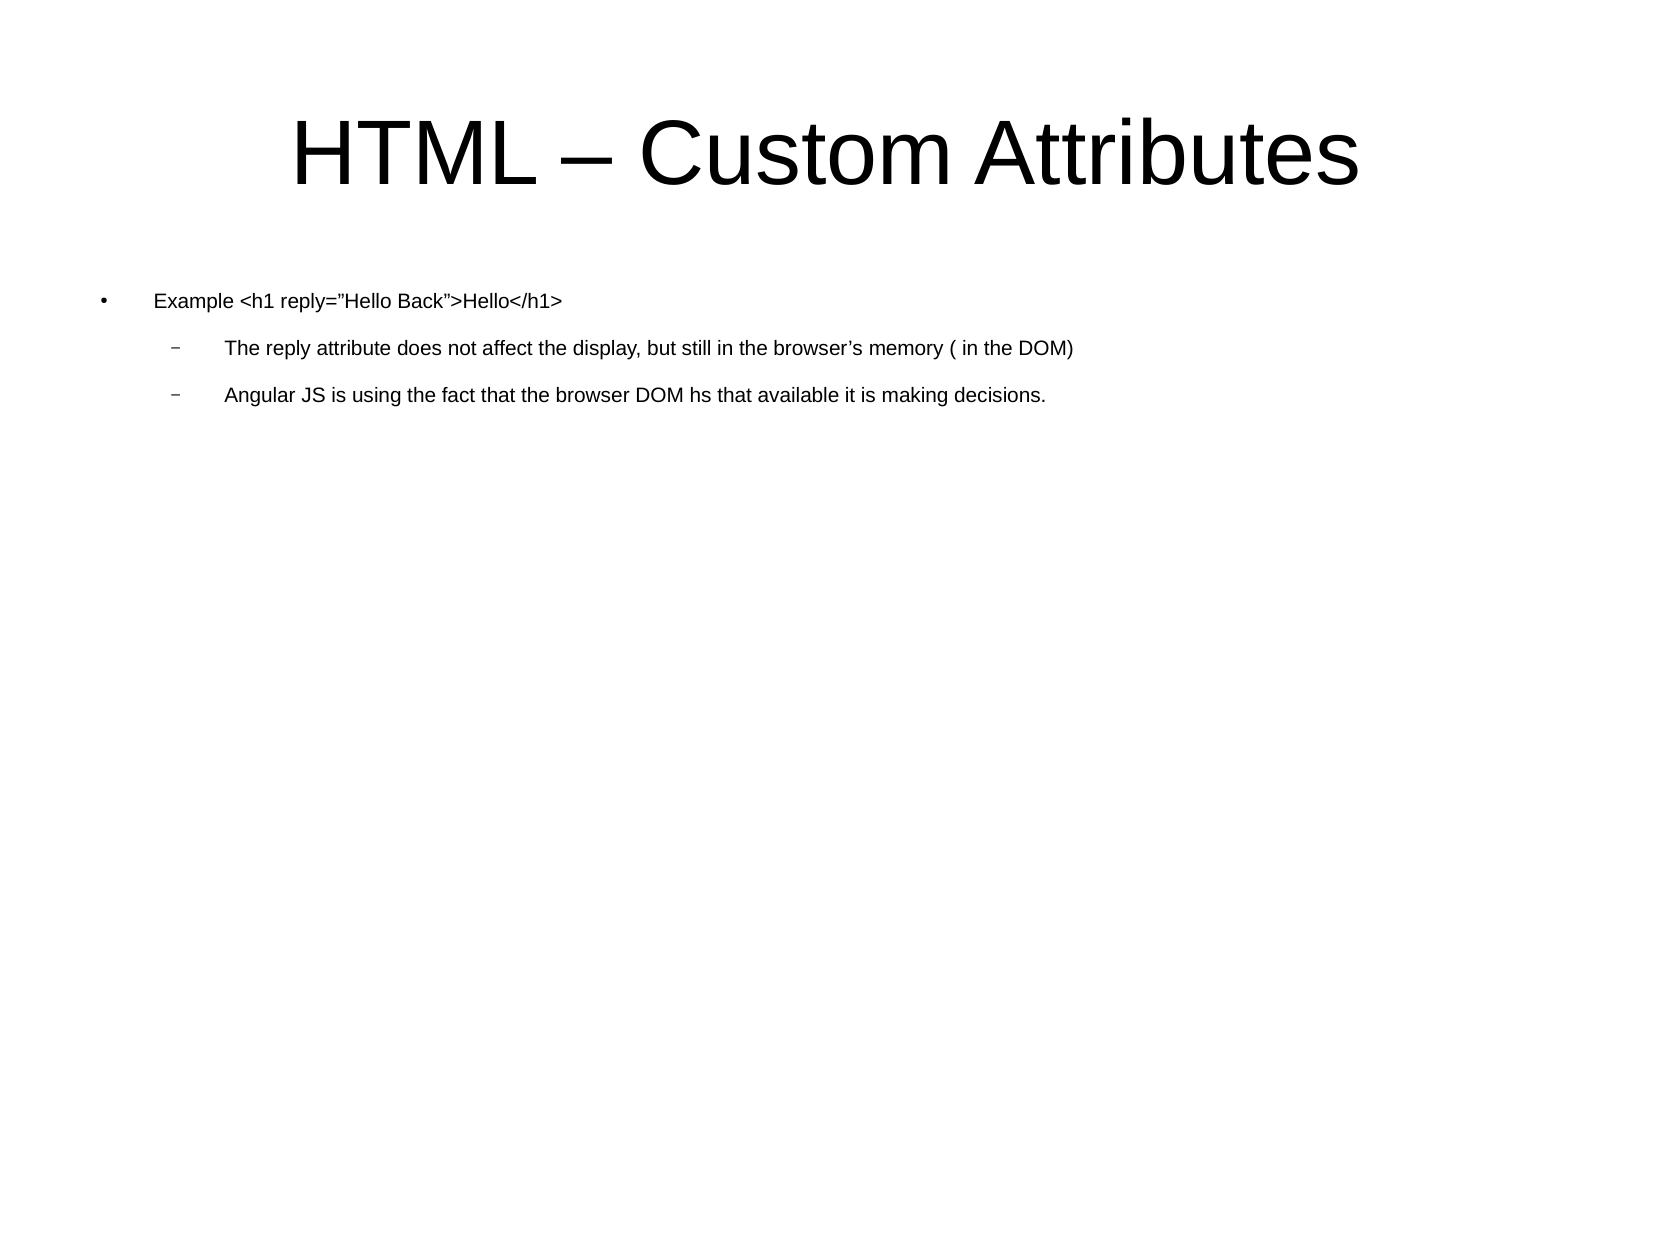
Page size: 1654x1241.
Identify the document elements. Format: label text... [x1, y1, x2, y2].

list Example <h1 reply=”Hello Back”>Hello</h1> The reply attribute does not affect the display, but still in the browser’s memory ( in the DOM) Angular JS is using the fact that the browser DOM hs that available it is making decisions. [82, 290, 1571, 1010]
title HTML – Custom Attributes [82, 49, 1571, 257]
